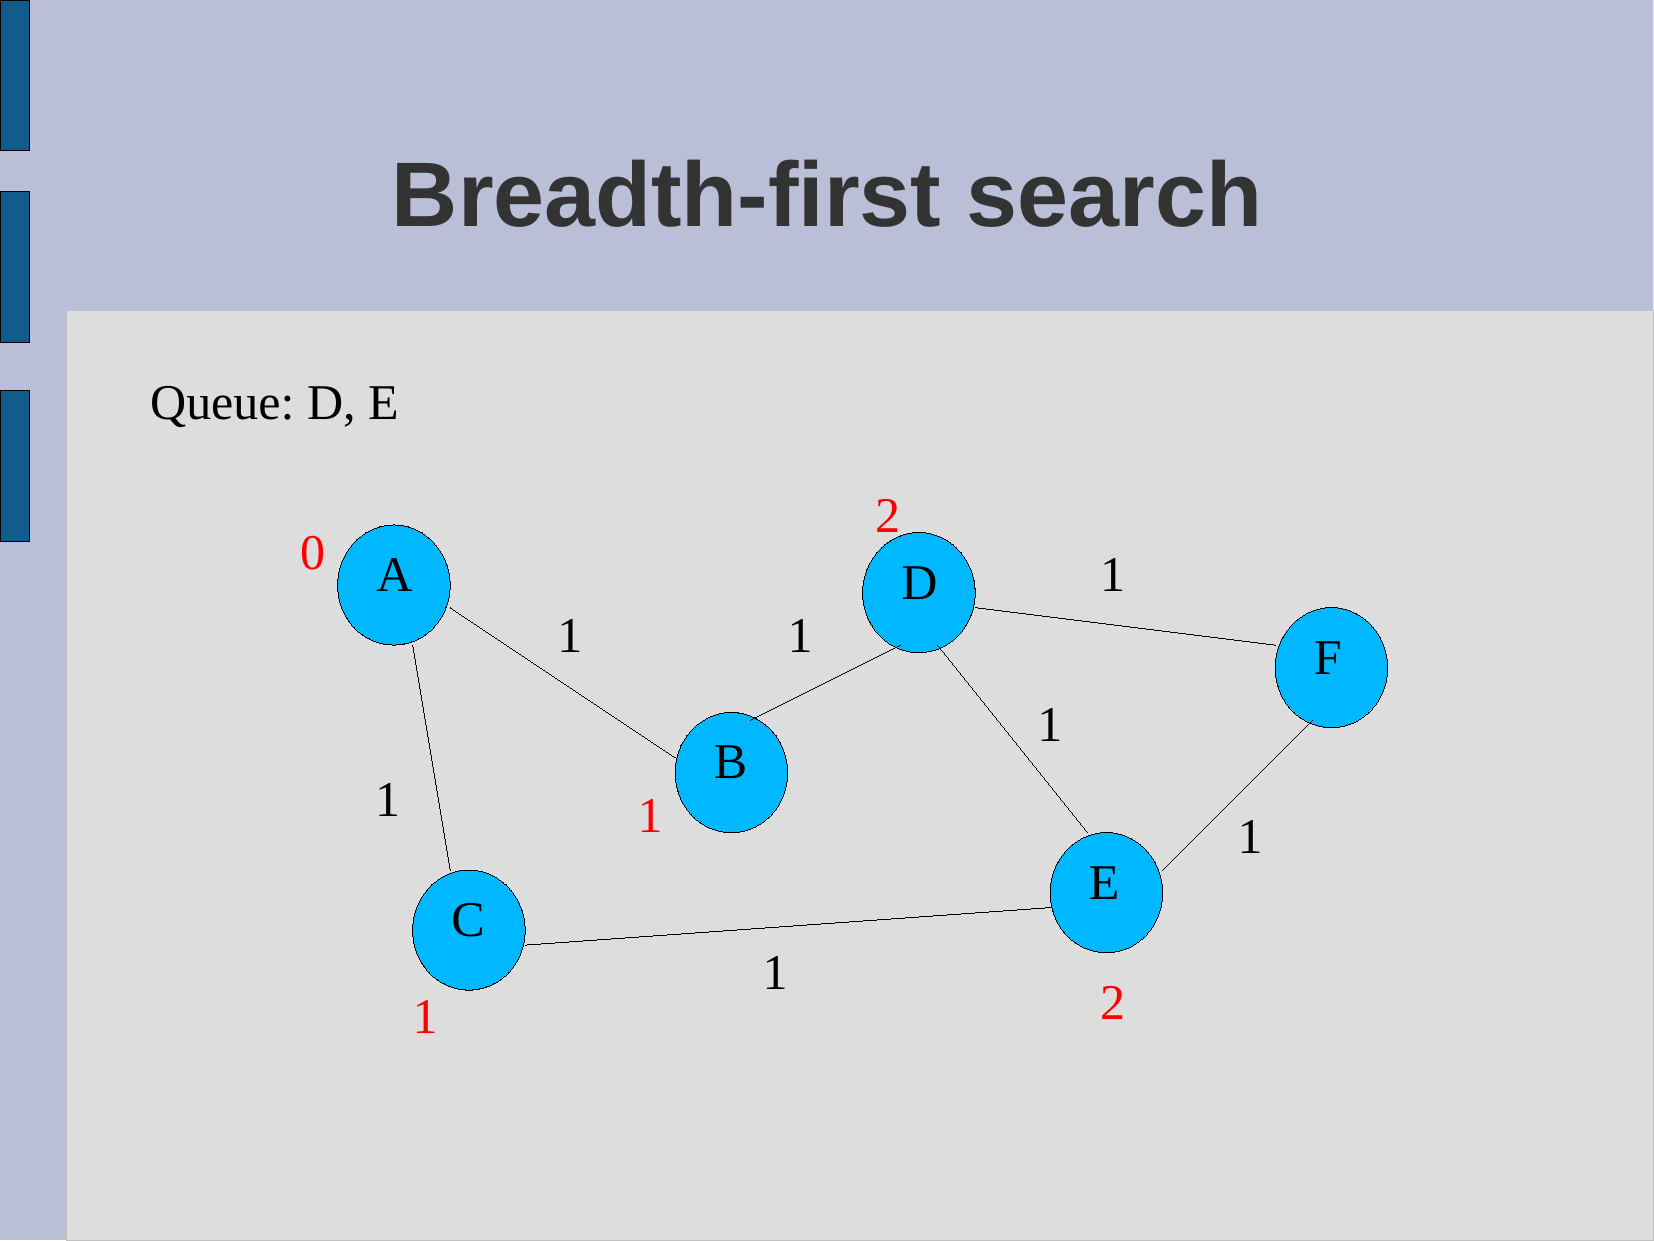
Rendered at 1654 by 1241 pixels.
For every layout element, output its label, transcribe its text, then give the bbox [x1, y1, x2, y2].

text_box 1 [787, 607, 813, 663]
text_box [1050, 832, 1163, 953]
text_box 1 [762, 945, 788, 1001]
text_box 2 [1099, 975, 1126, 1031]
text_box [862, 532, 976, 653]
text_box B [714, 734, 748, 790]
text_box A [376, 547, 413, 603]
text_box 1 [637, 787, 676, 843]
text_box [1275, 607, 1388, 728]
text_box E [1089, 854, 1120, 910]
text_box 1 [1237, 809, 1263, 865]
text_box [675, 712, 788, 833]
text_box [412, 870, 526, 991]
text_box 1 [375, 772, 401, 828]
text_box 0 [300, 525, 326, 581]
text_box Queue: D, E [150, 375, 399, 431]
text_box 2 [874, 487, 901, 543]
text_box C [451, 892, 485, 948]
text_box D [901, 554, 938, 610]
text_box F [1314, 629, 1342, 685]
title Breadth-first search [121, 91, 1534, 299]
text_box 1 [1100, 547, 1126, 603]
text_box [337, 524, 451, 646]
text_box 1 [1037, 697, 1063, 753]
text_box 1 [557, 607, 583, 663]
text_box 1 [412, 989, 438, 1045]
